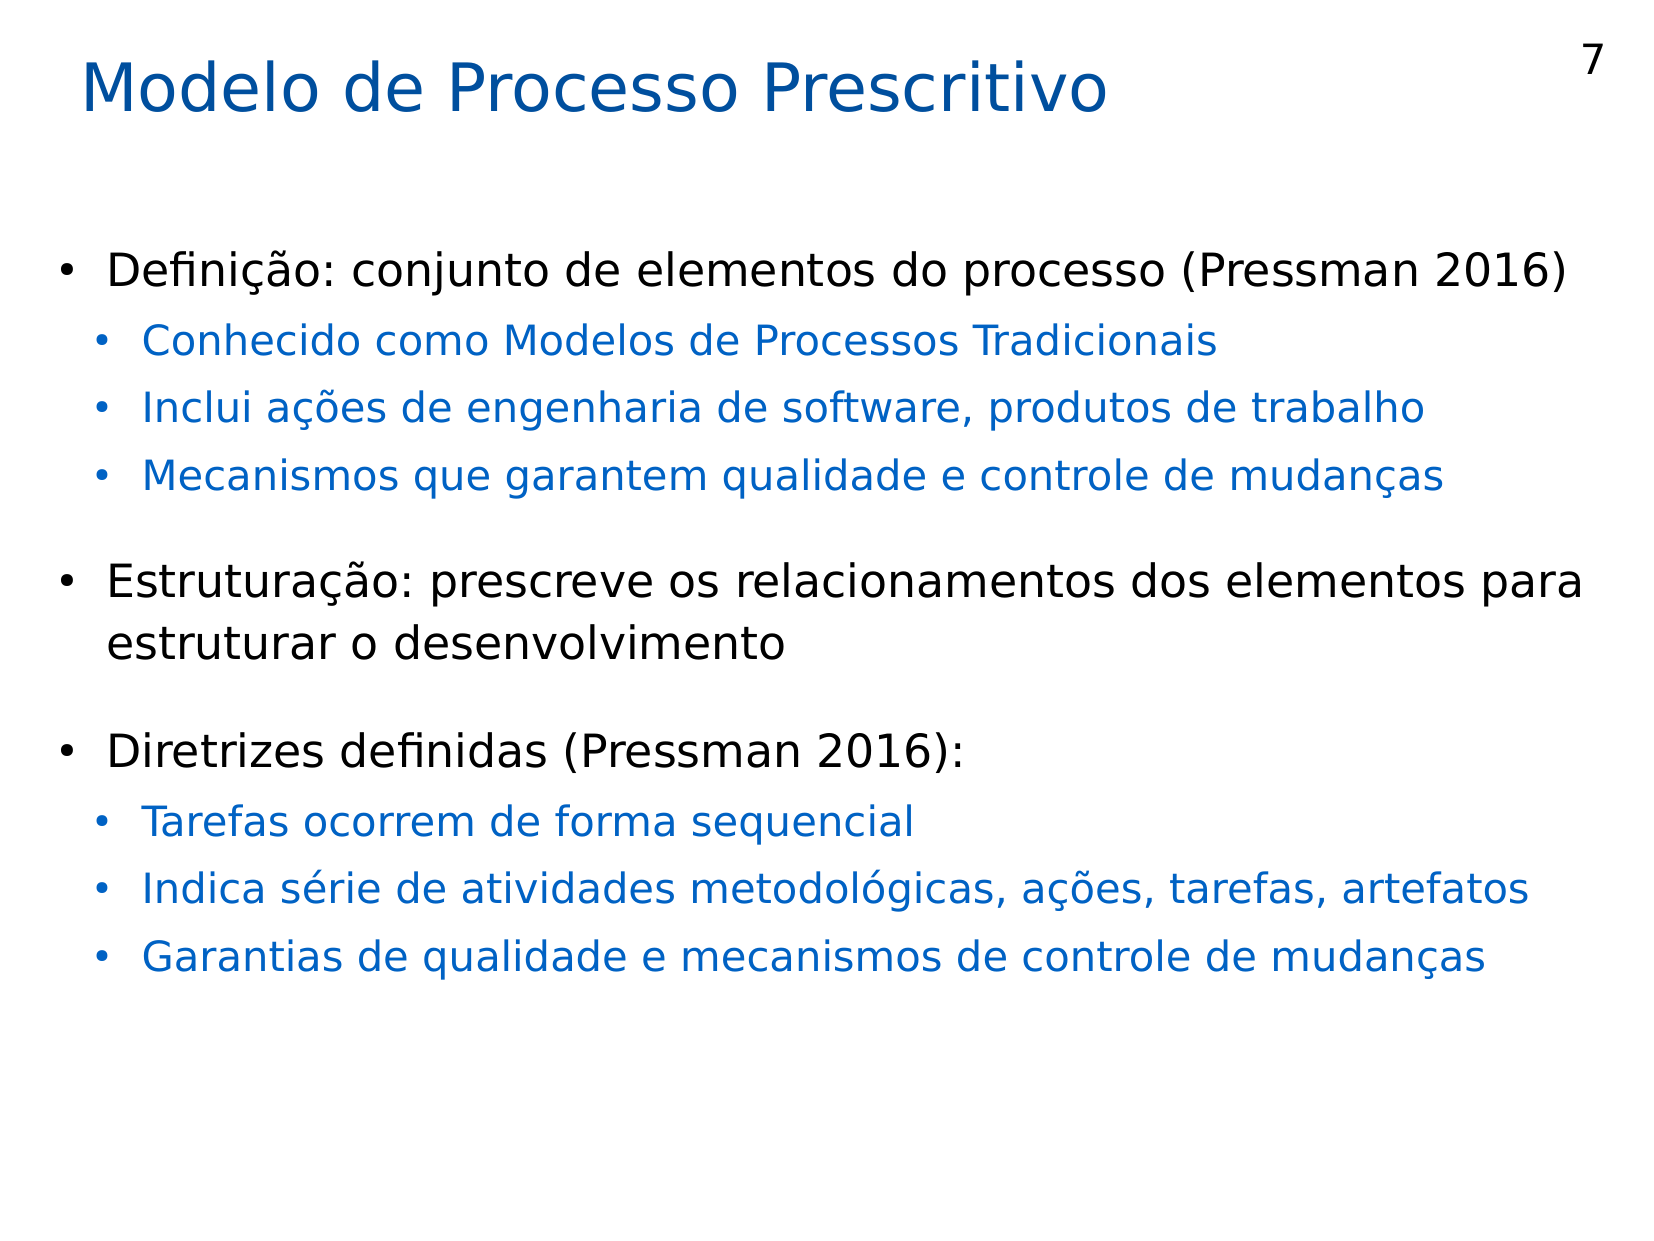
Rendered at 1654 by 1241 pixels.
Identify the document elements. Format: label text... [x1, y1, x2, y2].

title Modelo de Processo Prescritivo [59, 29, 1506, 148]
list Definição: conjunto de elementos do processo (Pressman 2016) Conhecido como Modelos de Processos Tradicionais Inclui ações de engenharia de software, produtos de trabalho Mecanismos que garantem qualidade e controle de mudanças Estruturação: prescreve os relacionamentos dos elementos para estruturar o desenvolvimento Diretrizes definidas (Pressman 2016): Tarefas ocorrem de forma sequencial Indica série de atividades metodológicas, ações, tarefas, artefatos Garantias de qualidade e mecanismos de controle de mudanças [59, 236, 1595, 1211]
